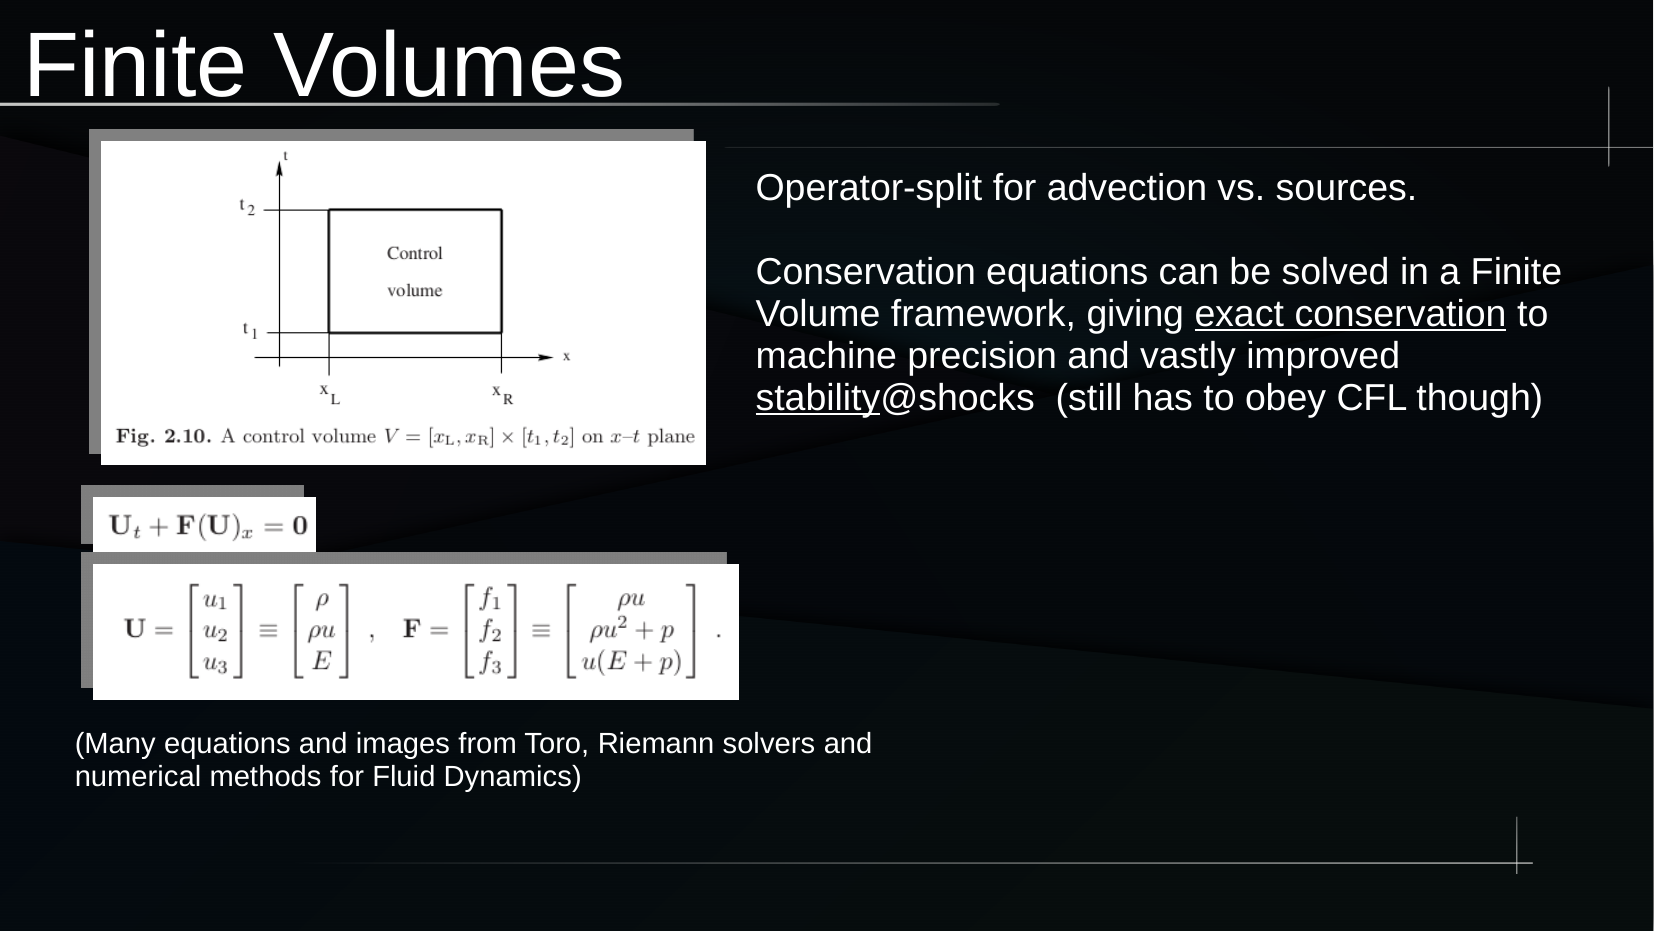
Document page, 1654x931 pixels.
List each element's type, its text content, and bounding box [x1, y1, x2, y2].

picture [0, 0, 1654, 931]
text_box Operator-split for advection vs. sources. Conservation equations can be solved in a Finite Volume framework, giving exact conservation to machine precision and vastly improved stability@shocks (still has to obey CFL though) [740, 159, 1596, 426]
title Finite Volumes [23, 11, 1589, 119]
text_box (Many equations and images from Toro, Riemann solvers and numerical methods for Fluid Dynamics) [60, 720, 946, 813]
